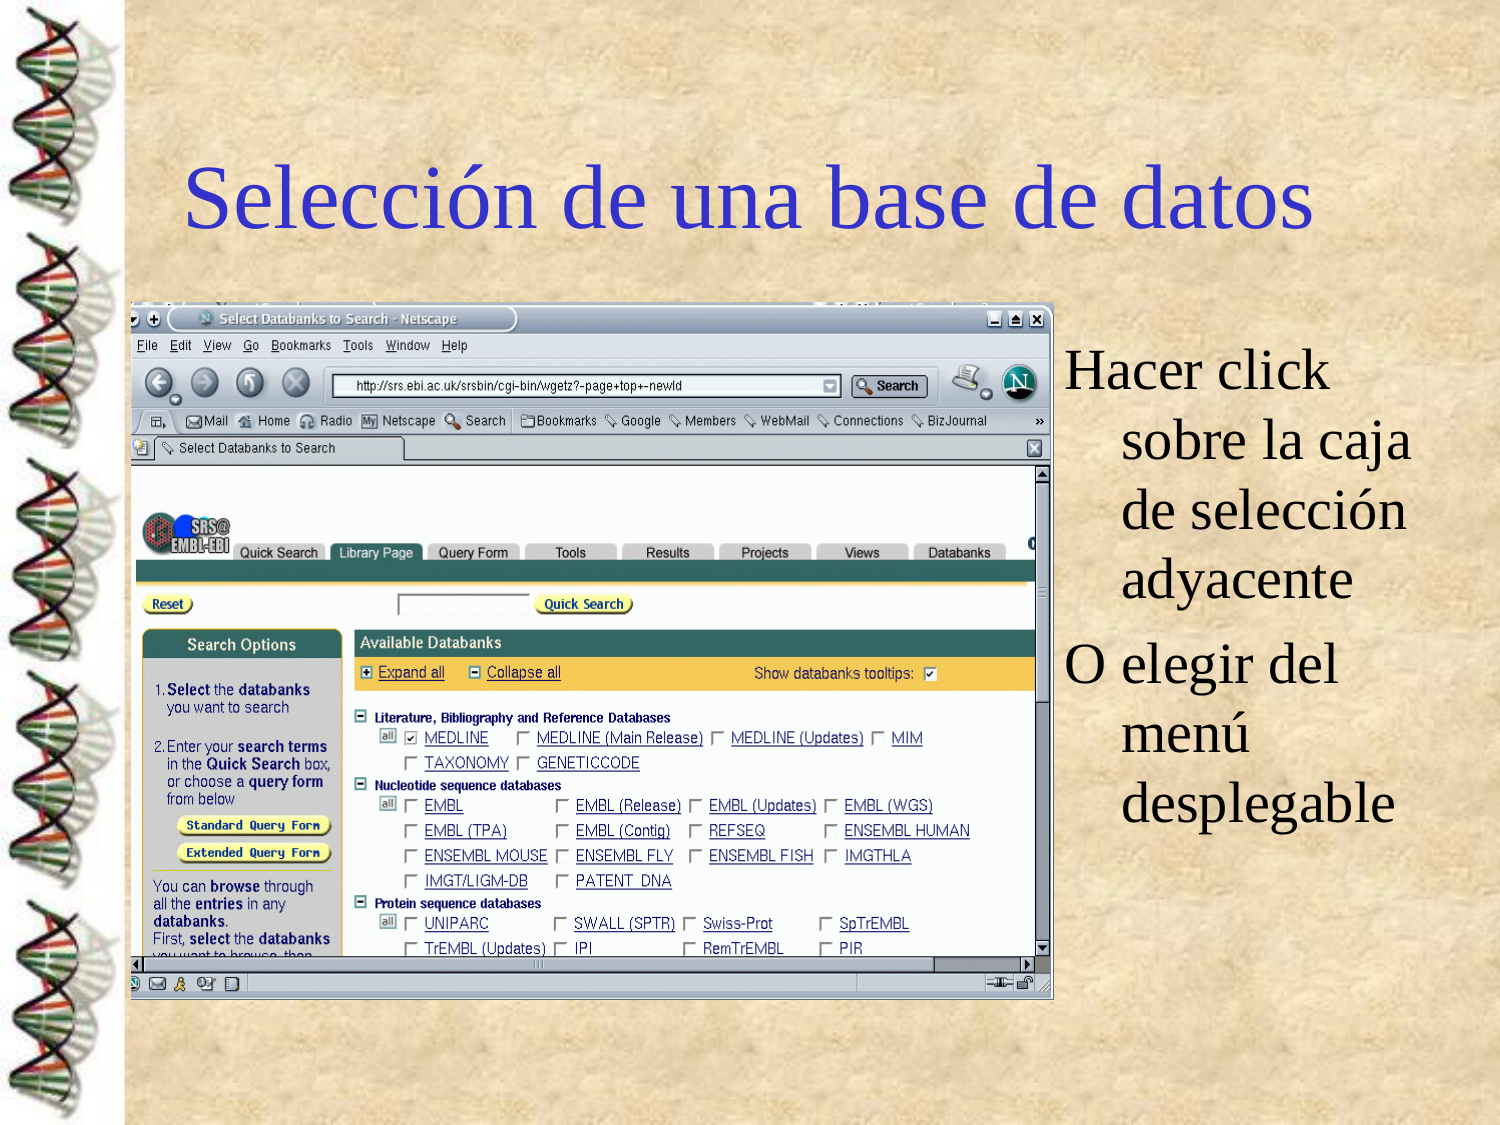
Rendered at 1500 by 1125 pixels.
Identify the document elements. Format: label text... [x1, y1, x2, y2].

list Hacer click sobre la caja de selección adyacente O elegir del menú desplegable [1054, 324, 1438, 1000]
title Selección de una base de datos [112, 99, 1388, 288]
picture [0, 0, 1500, 1125]
